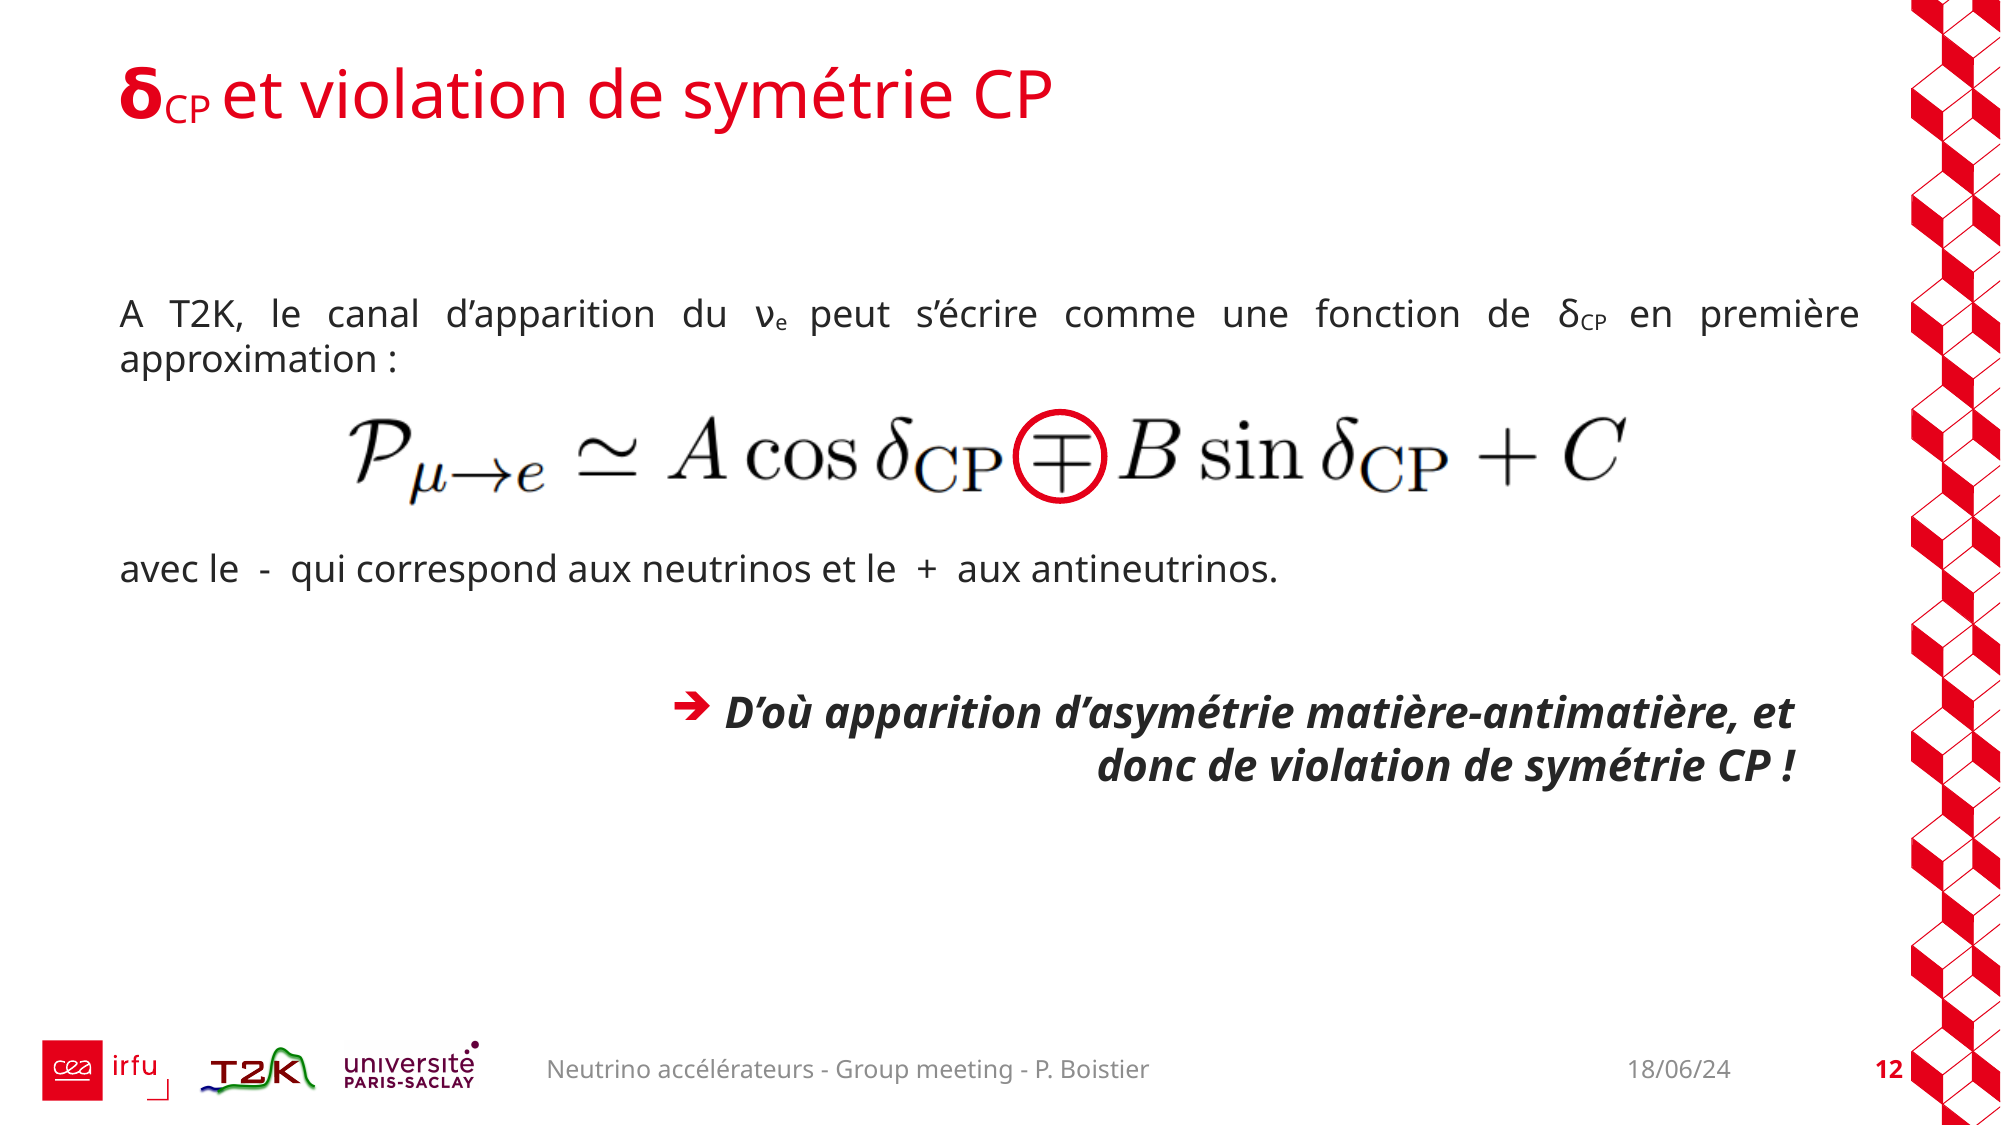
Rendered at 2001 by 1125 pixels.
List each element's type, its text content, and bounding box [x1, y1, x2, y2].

picture [196, 1040, 318, 1101]
picture [330, 389, 1648, 523]
picture [344, 1040, 479, 1089]
title δCP et violation de symétrie CP [118, 52, 1880, 196]
list A T2K, le canal d’apparition du νe peut s’écrire comme une fonction de δCP en première approximation : avec le - qui correspond aux neutrinos et le + aux antineutrinos. D’où apparition d’asymétrie matière-antimatière, et donc de violation de symétrie CP ! [119, 282, 1861, 666]
